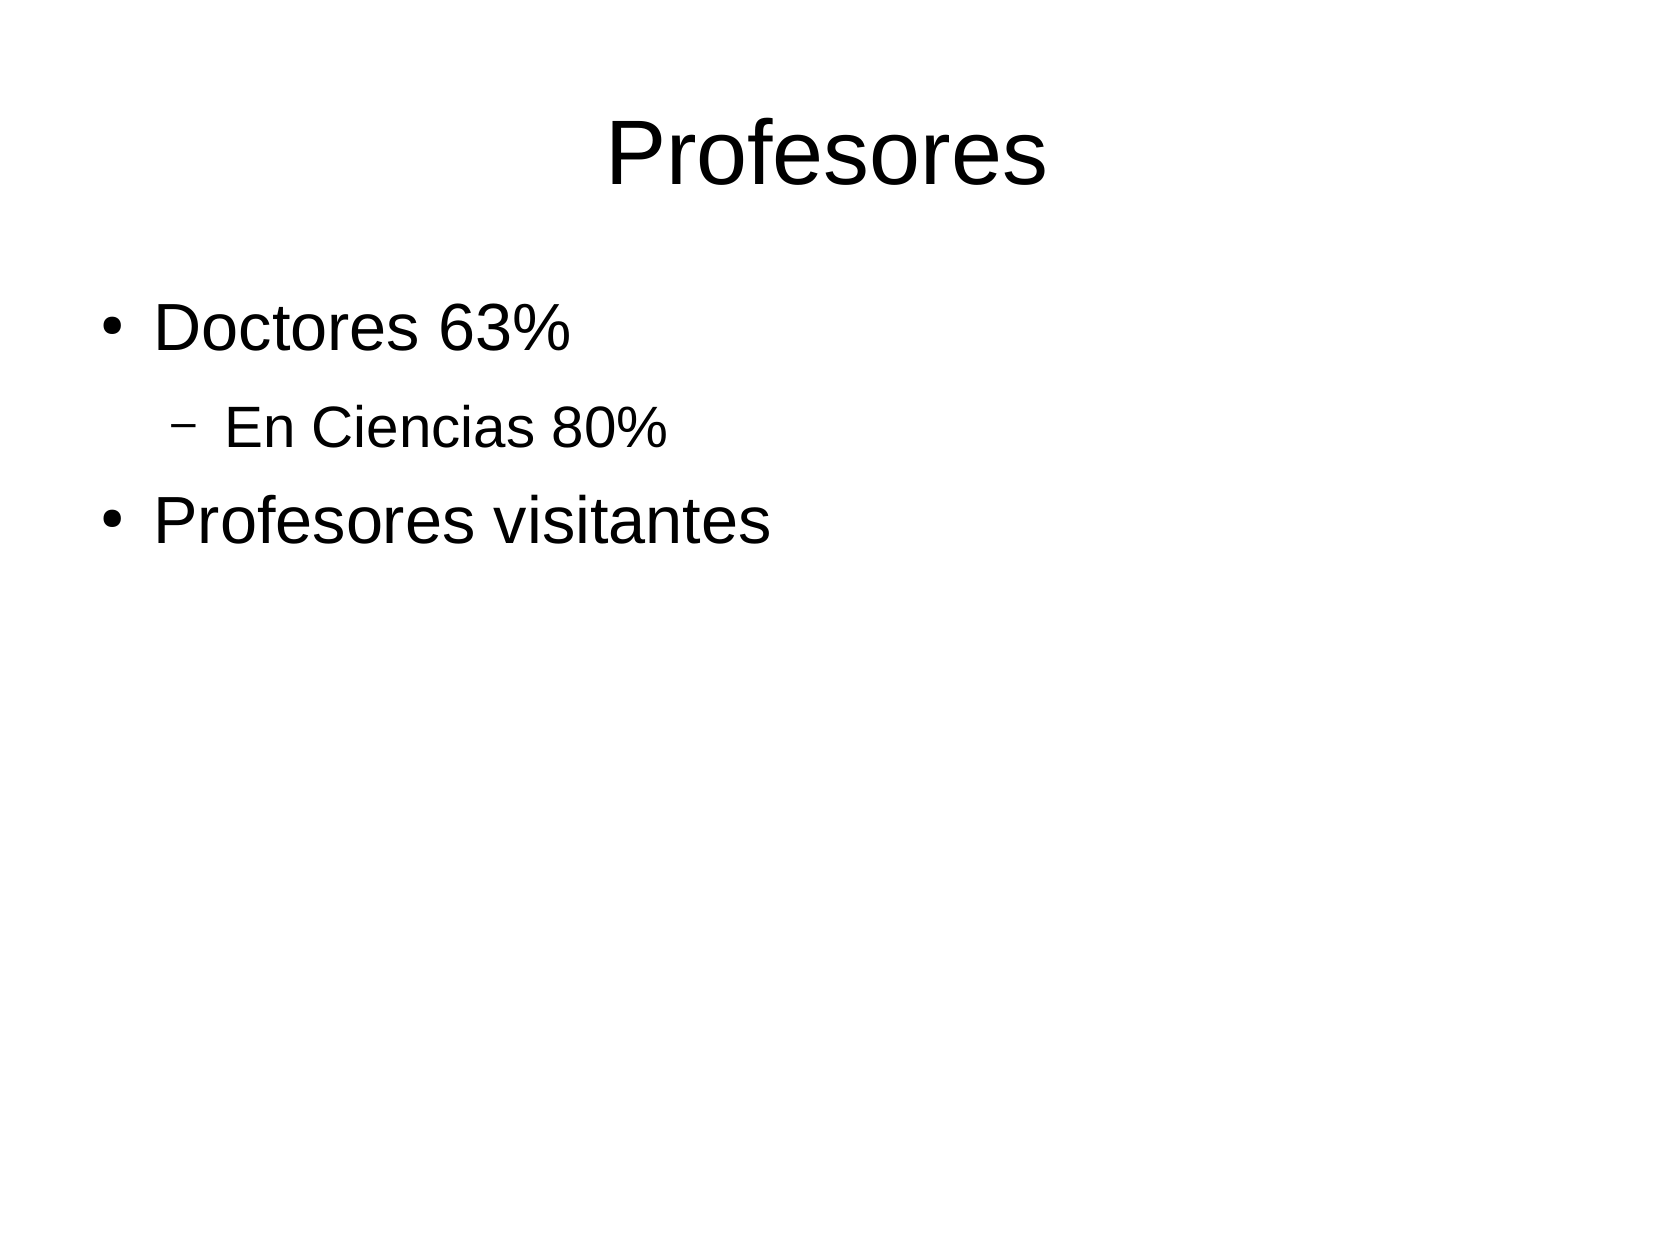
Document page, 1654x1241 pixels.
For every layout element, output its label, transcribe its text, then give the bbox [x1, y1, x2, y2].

list Doctores 63% En Ciencias 80% Profesores visitantes [82, 290, 1571, 1010]
title Profesores [82, 49, 1571, 257]
